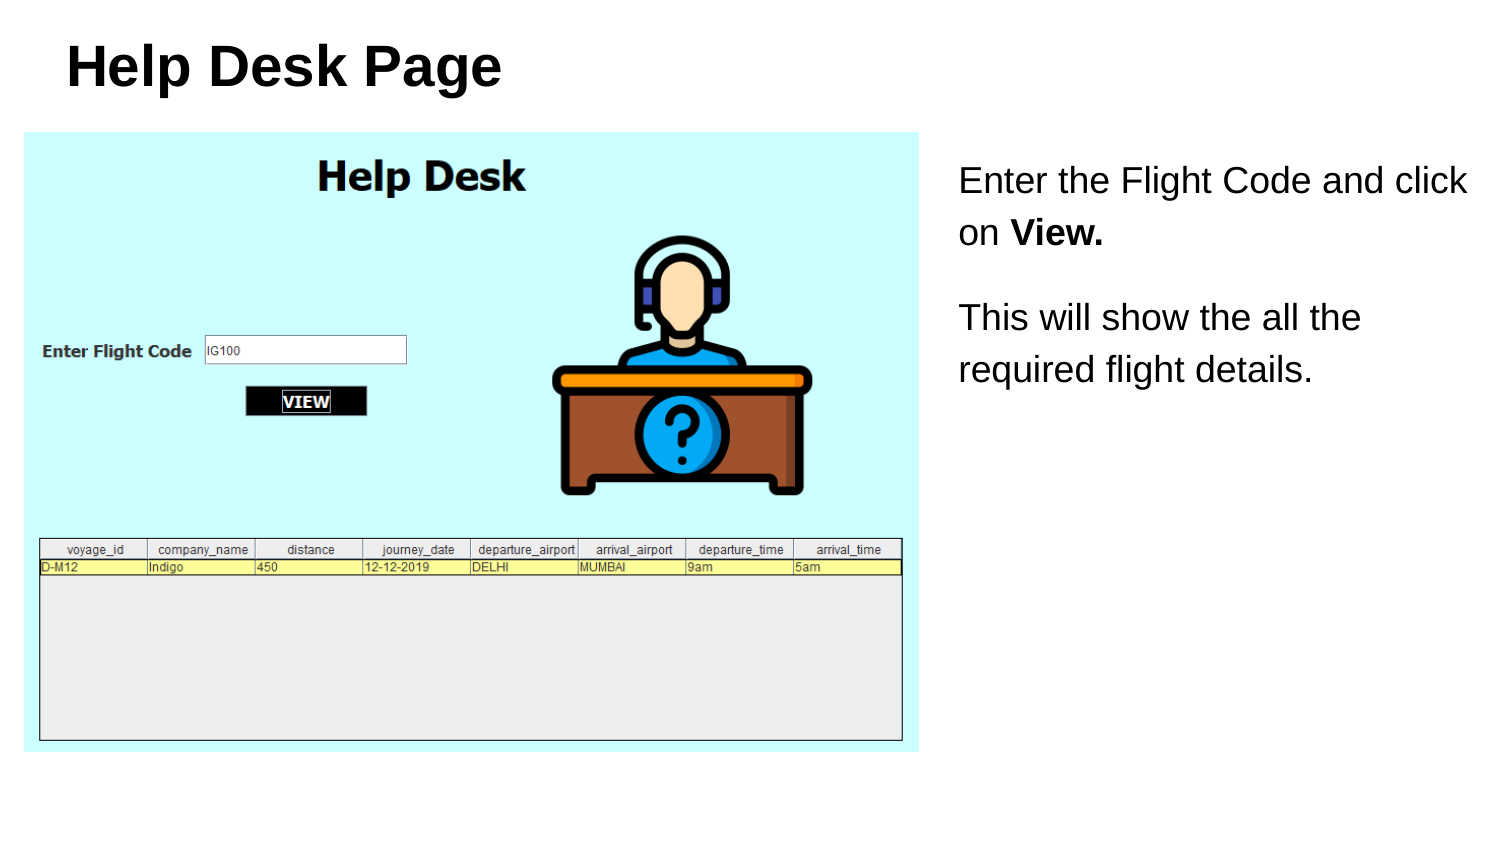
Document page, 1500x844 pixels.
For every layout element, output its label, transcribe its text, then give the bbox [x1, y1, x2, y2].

picture [24, 132, 919, 752]
title Help Desk Page [51, 13, 1449, 108]
list Enter the Flight Code and click on View. This will show the all the required flight details. [943, 134, 1500, 749]
